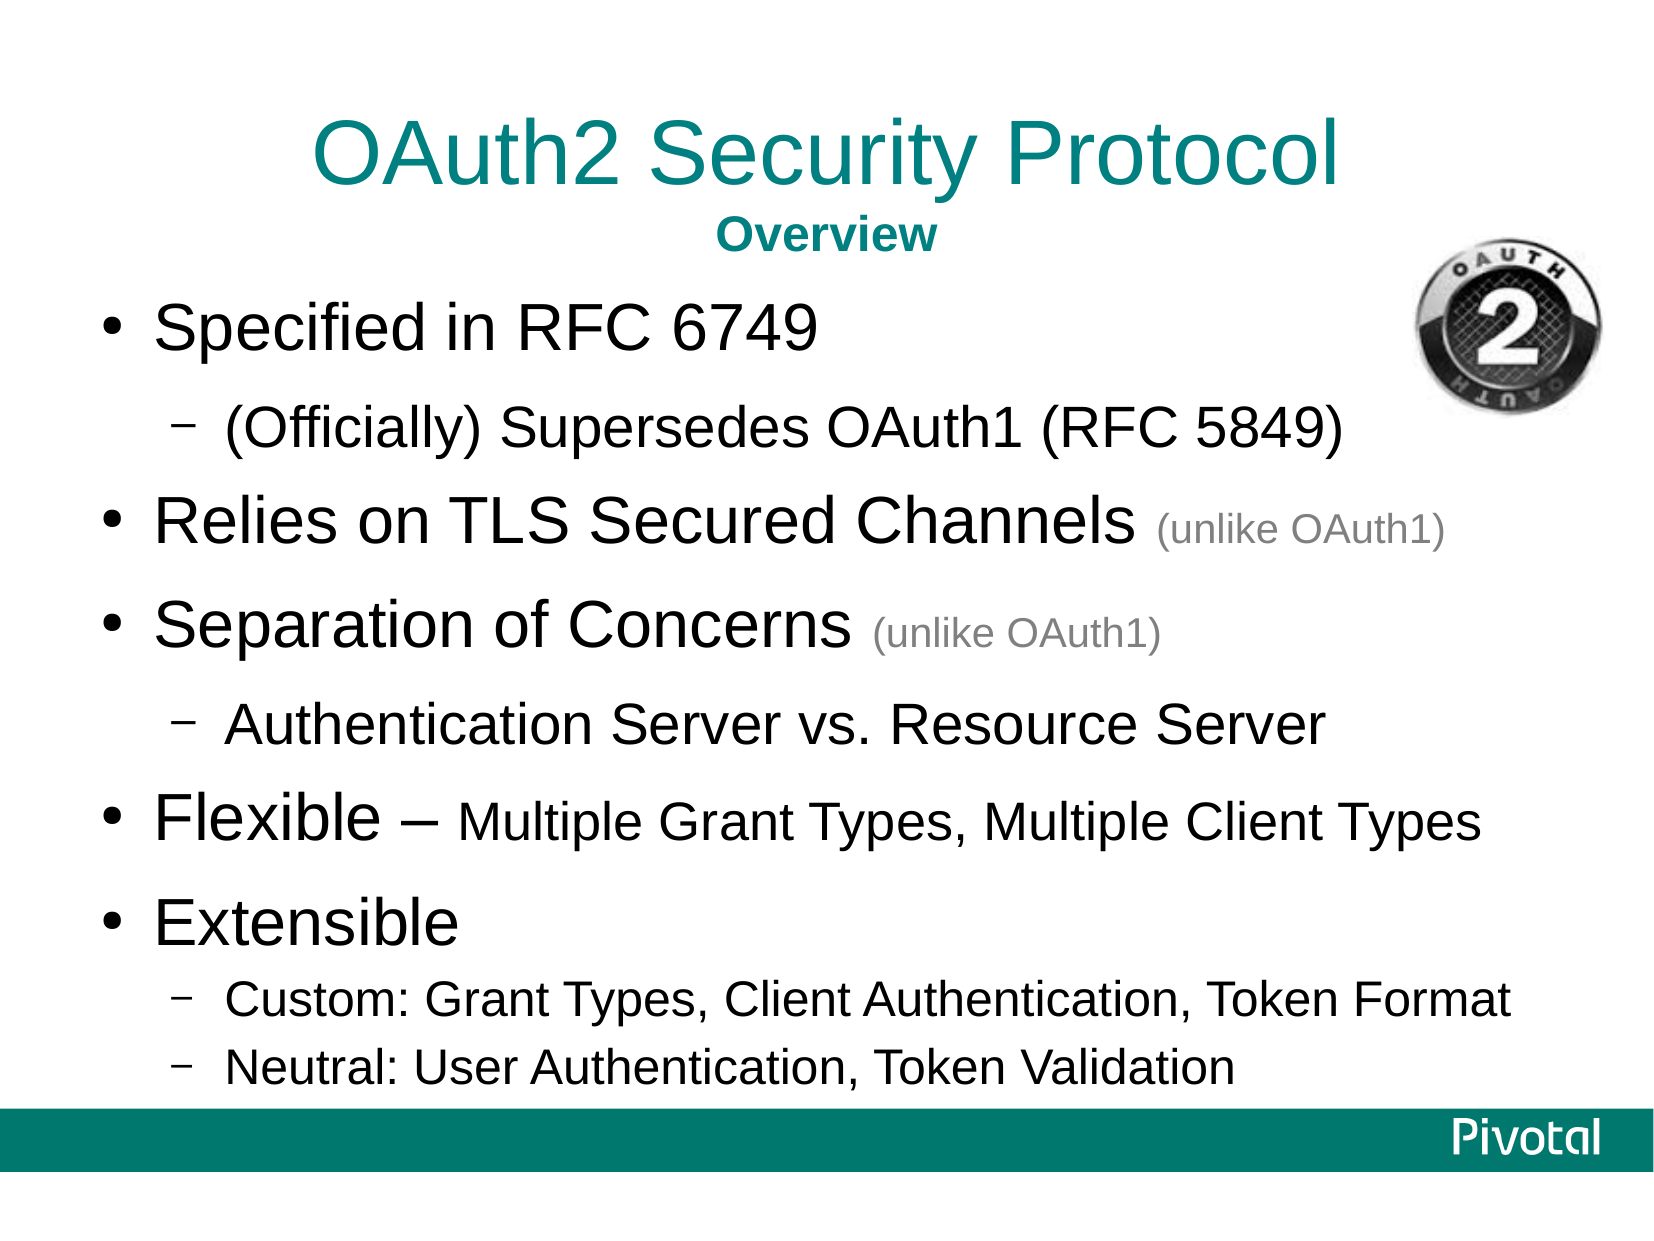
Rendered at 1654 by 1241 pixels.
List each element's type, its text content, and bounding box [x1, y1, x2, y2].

picture [1452, 1115, 1601, 1158]
picture [1412, 236, 1607, 419]
title OAuth2 Security Protocol [82, 49, 1571, 198]
text_box Overview [0, 198, 1654, 274]
list Specified in RFC 6749 (Officially) Supersedes OAuth1 (RFC 5849) Relies on TLS Secured Channels (unlike OAuth1) Separation of Concerns (unlike OAuth1) Authentication Server vs. Resource Server Flexible – Multiple Grant Types, Multiple Client Types Extensible Custom: Grant Types, Client Authentication, Token Format Neutral: User Authentication, Token Validation [82, 290, 1571, 1109]
